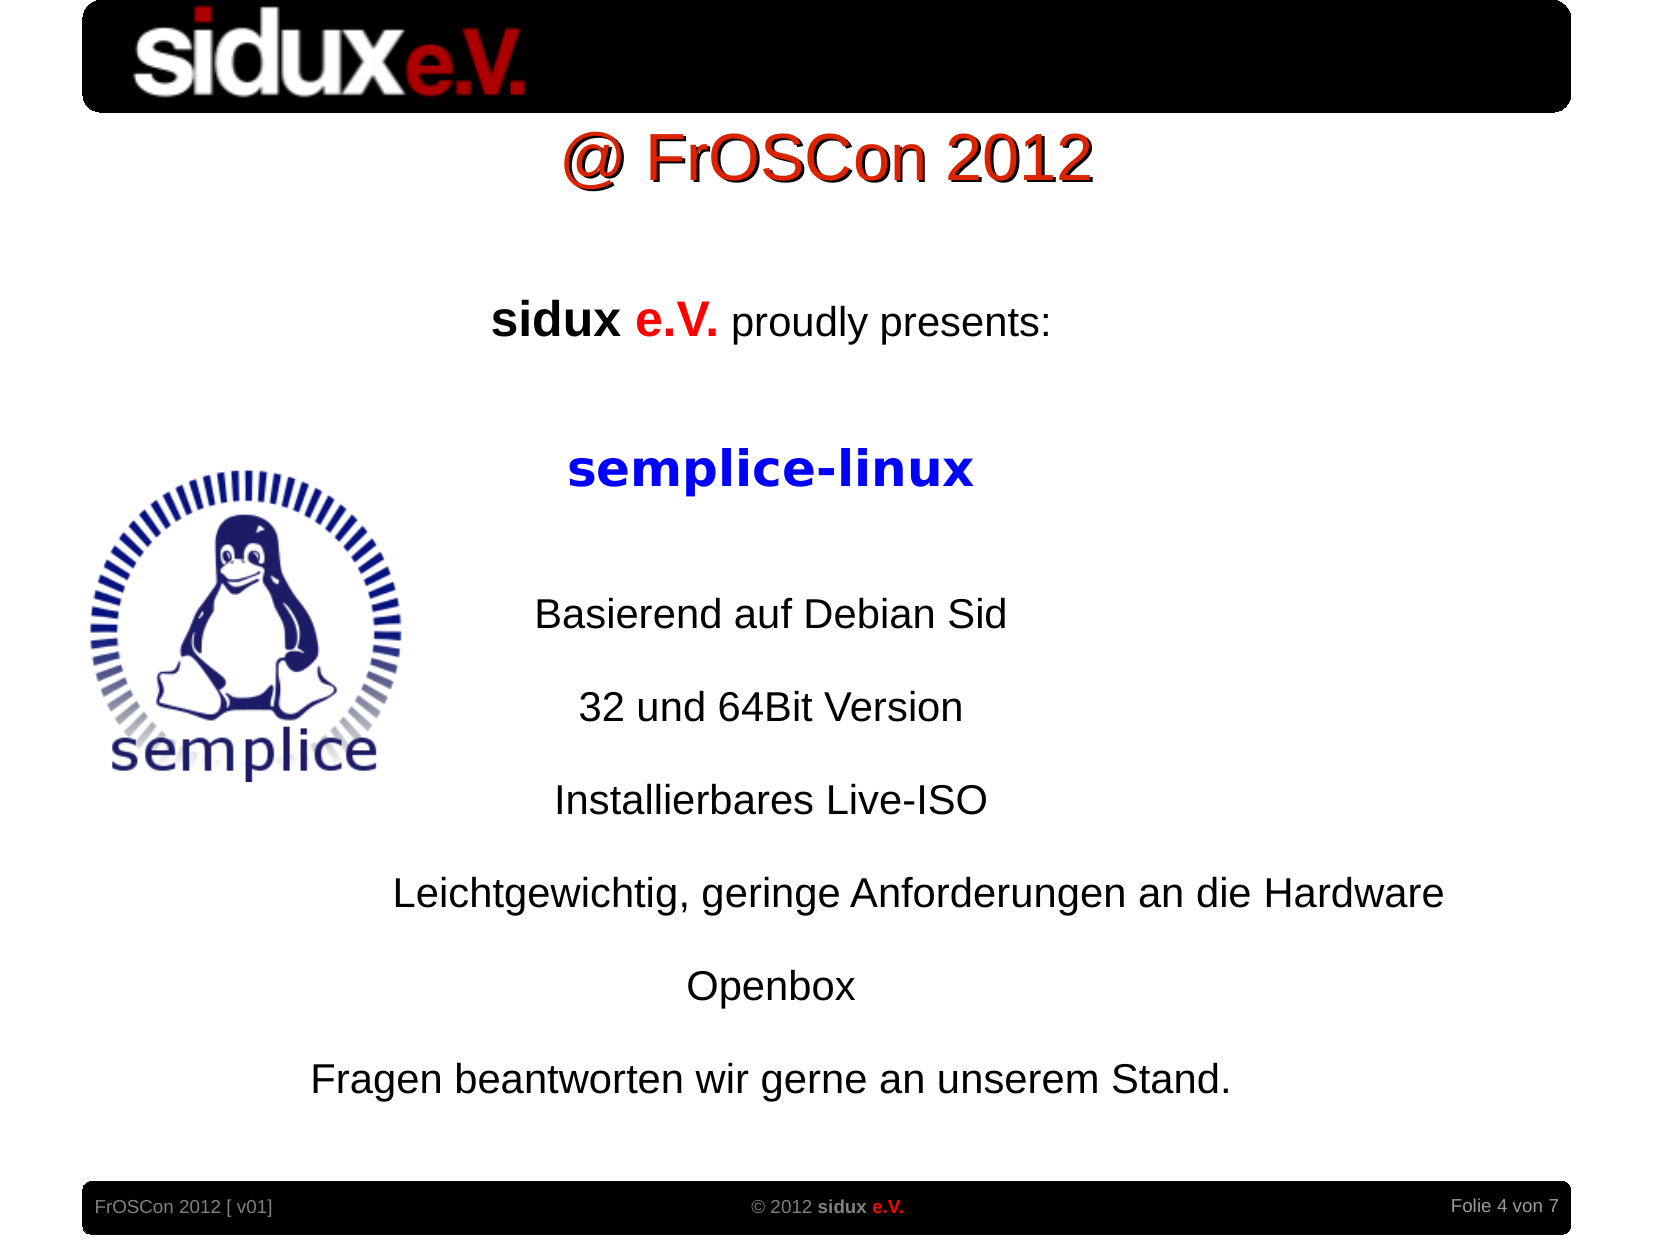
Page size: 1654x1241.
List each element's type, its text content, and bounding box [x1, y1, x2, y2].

picture [89, 468, 403, 782]
text_box @ FrOSCon 2012 [82, 112, 1571, 213]
picture [113, 0, 532, 110]
text_box sidux e.V. proudly presents: semplice-linux Basierend auf Debian Sid 32 und 64Bit Version Installierbares Live-ISO Leichtgewichtig, geringe Anforderungen an die Hardware Openbox Fragen beantworten wir gerne an unserem Stand. [82, 224, 1571, 1170]
